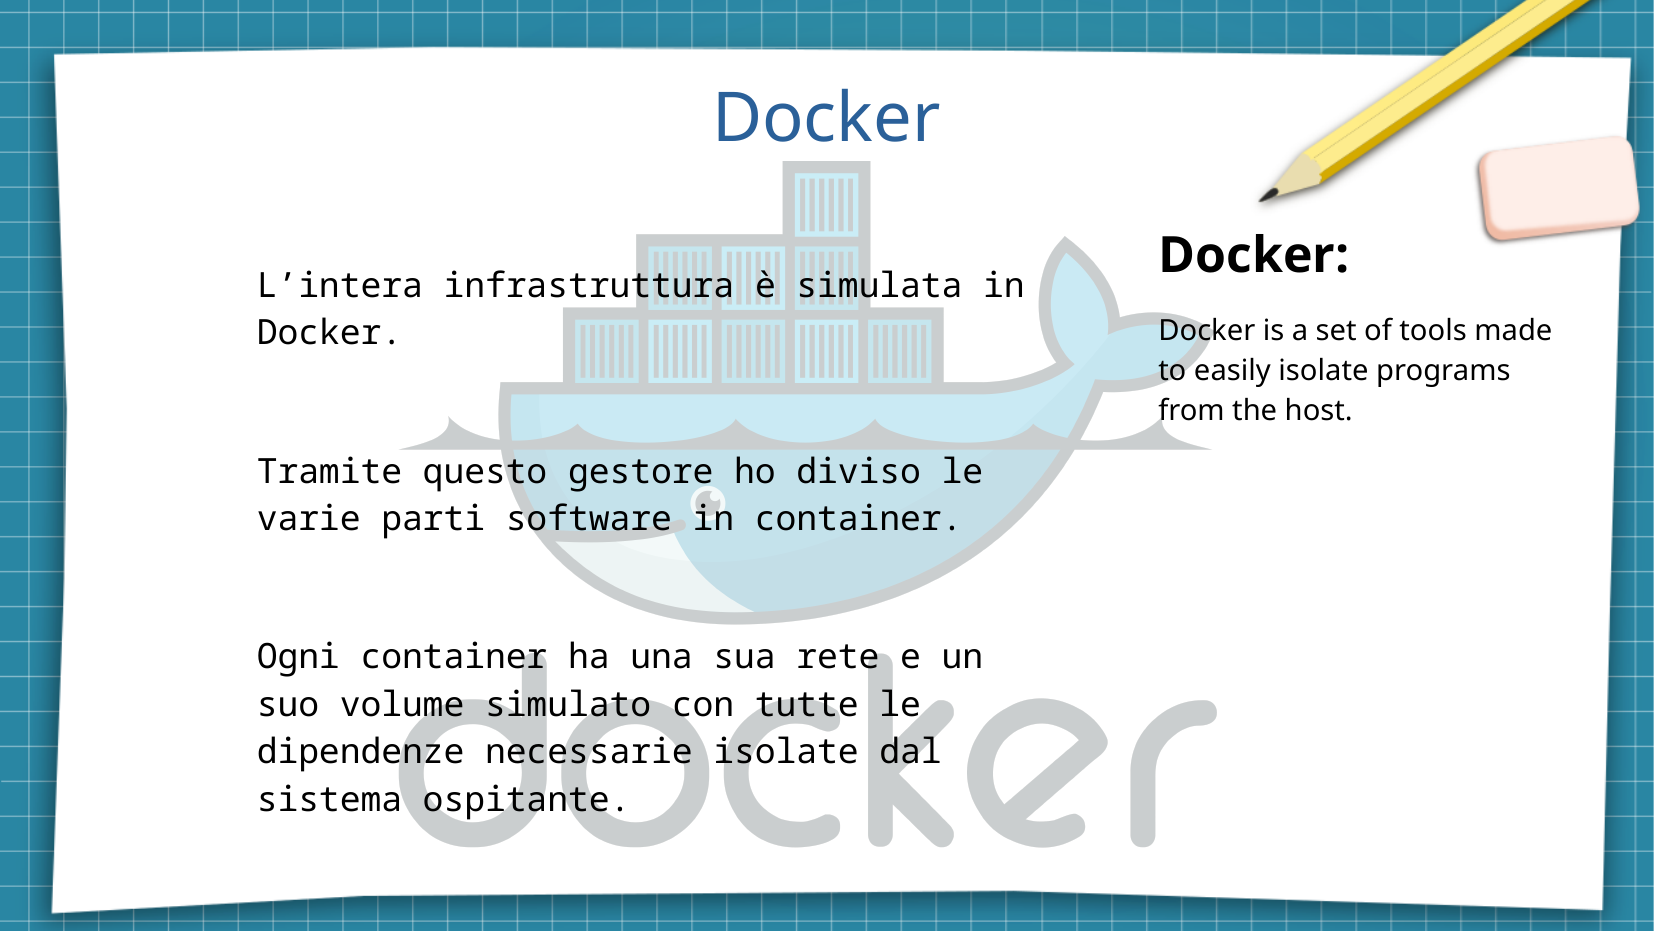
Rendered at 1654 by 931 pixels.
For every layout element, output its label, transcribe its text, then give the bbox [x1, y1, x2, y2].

title Docker [82, 37, 1571, 193]
list Docker: Docker is a set of tools made to easily isolate programs from the host. [1087, 219, 1570, 451]
picture [0, 0, 1654, 931]
list L’intera infrastruttura è simulata in Docker. Tramite questo gestore ho diviso le varie parti software in container. Ogni container ha una sua rete e un suo volume simulato con tutte le dipendenze necessarie isolate dal sistema ospitante. [187, 259, 1051, 826]
